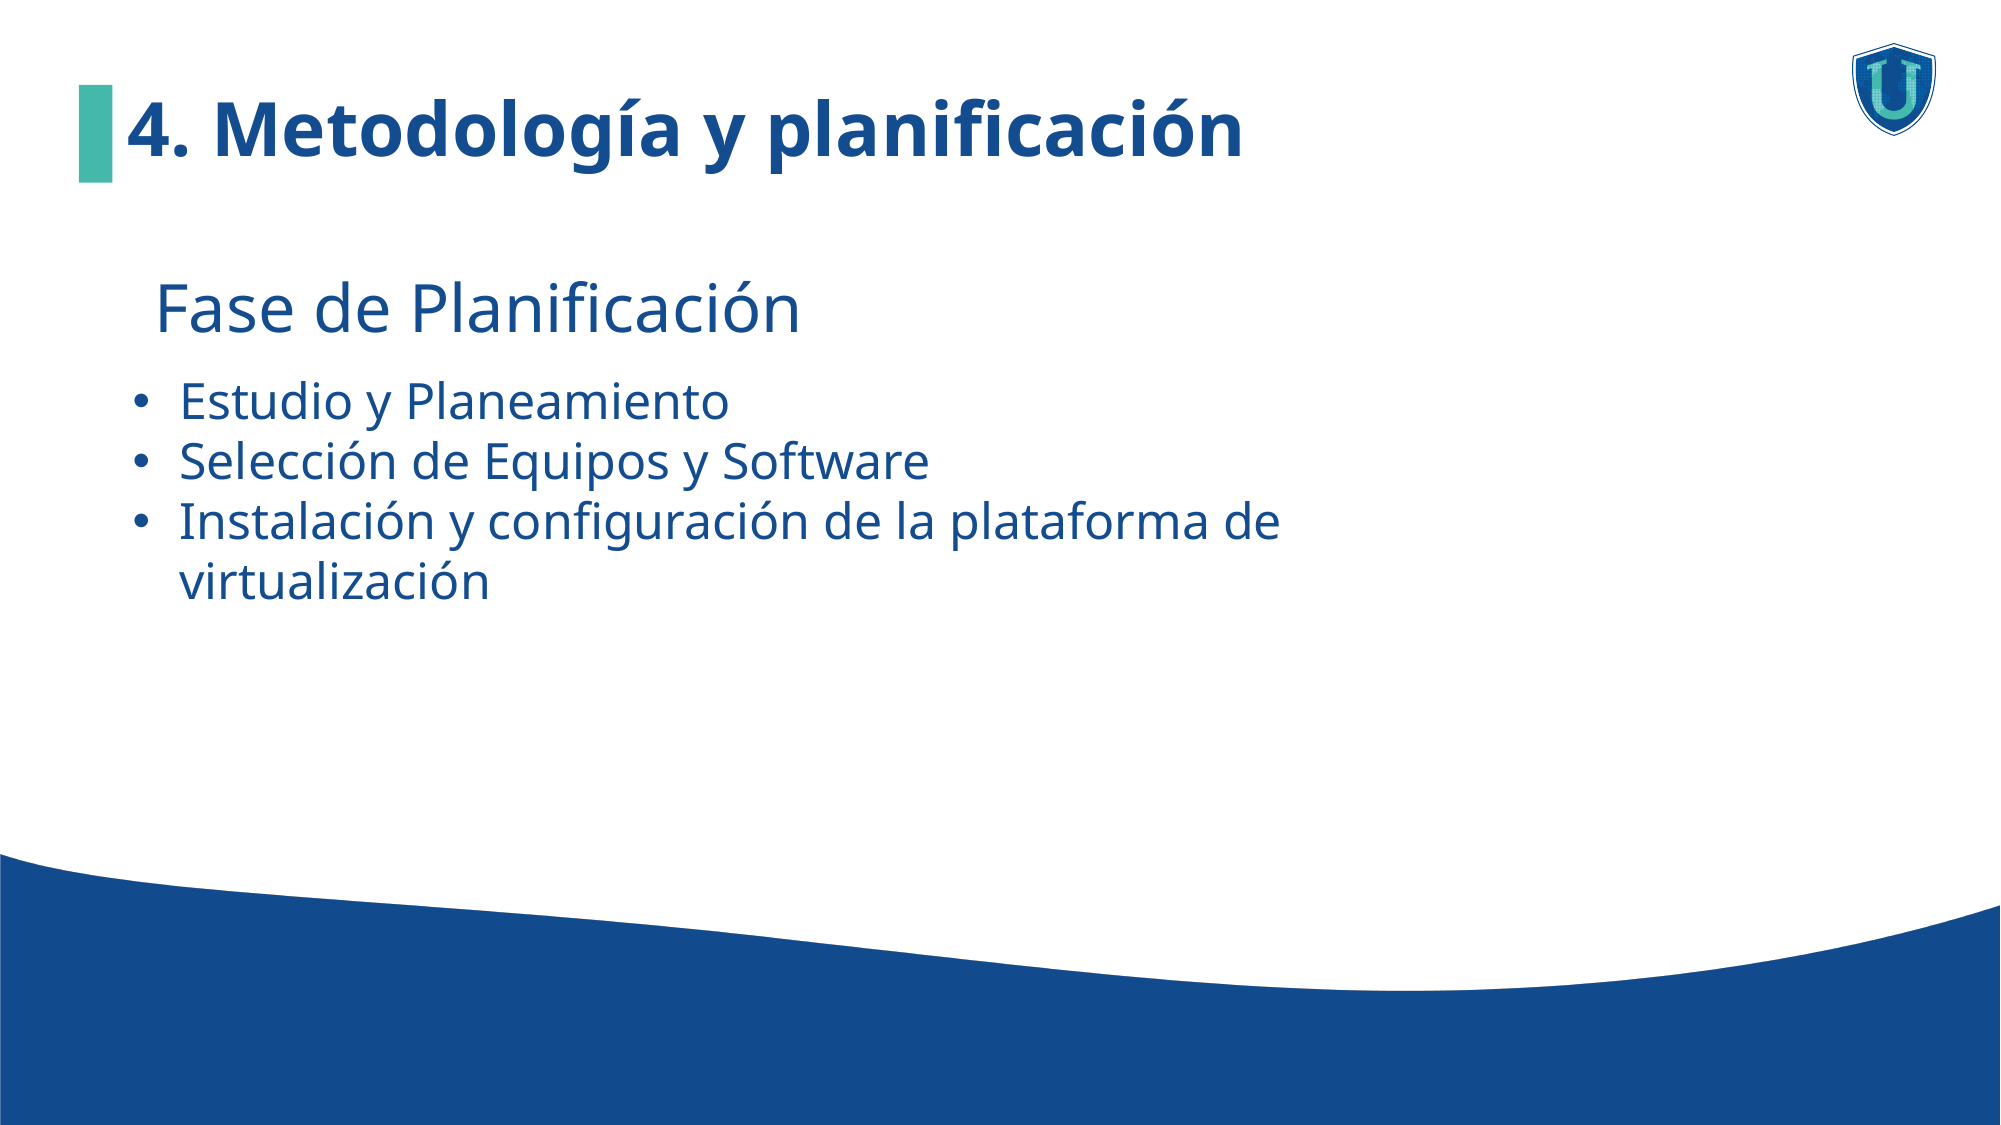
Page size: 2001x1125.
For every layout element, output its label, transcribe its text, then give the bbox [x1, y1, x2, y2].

text_box 4. Metodología y planificación [112, 84, 1268, 193]
text_box Fase de Planificación [117, 192, 1263, 357]
picture [1850, 41, 1938, 138]
text_box Estudio y Planeamiento Selección de Equipos y Software Instalación y configuración de la plataforma de virtualización [117, 362, 1614, 618]
text_box [78, 84, 113, 183]
picture [0, 854, 2000, 1125]
